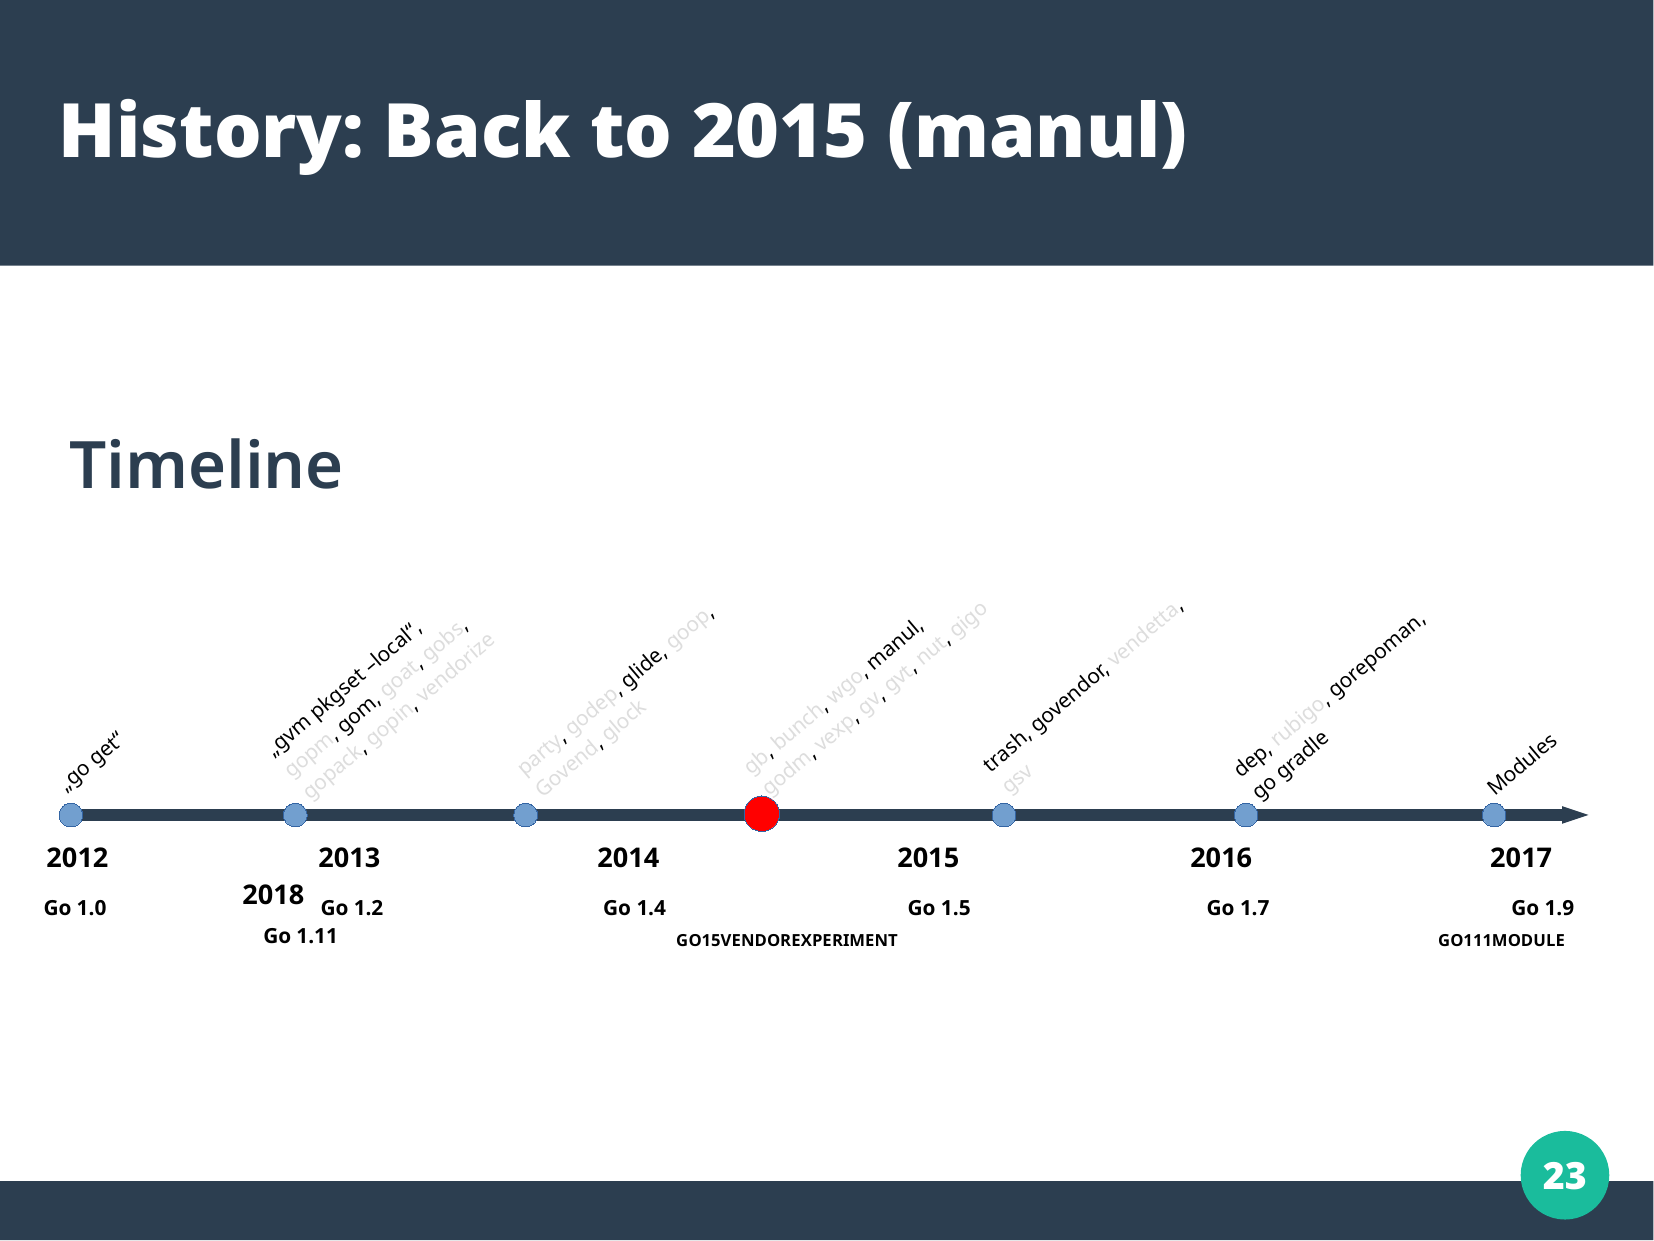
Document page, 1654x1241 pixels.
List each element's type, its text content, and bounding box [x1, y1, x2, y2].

text_box [59, 803, 83, 827]
text_box GO15VENDOREXPERIMENT [661, 921, 889, 958]
text_box Go 1.0 Go 1.2 Go 1.4 Go 1.5 Go 1.7 Go 1.9 Go 1.11 [17, 885, 1595, 935]
text_box dep, rubigo, gorepoman, go gradle [1210, 608, 1441, 818]
text_box gb, bunch, wgo, manul, godm, vexp, gv, gvt, nut, gigo [720, 579, 980, 803]
text_box Modules [1464, 672, 1622, 815]
text_box party, godep, glide, goop, Govend, glock [494, 598, 732, 815]
text_box [1234, 804, 1258, 827]
list Timeline [0, 301, 615, 508]
text_box [283, 803, 308, 827]
text_box „go get“ [35, 714, 139, 811]
text_box „gvm pkgset –local“, gopm, gom, goat, gobs, gopack, gopin, vendorize [242, 585, 491, 816]
text_box 2012 2013 2014 2015 2016 2017 2018 [17, 831, 1595, 880]
text_box [992, 805, 1016, 827]
text_box trash, govendor, vendetta, gsv [960, 594, 1199, 812]
title History: Back to 2015 (manul) [59, 49, 1595, 207]
text_box GO111MODULE [1423, 921, 1566, 958]
text_box [513, 803, 538, 827]
text_box [744, 795, 780, 832]
text_box [1482, 806, 1506, 827]
